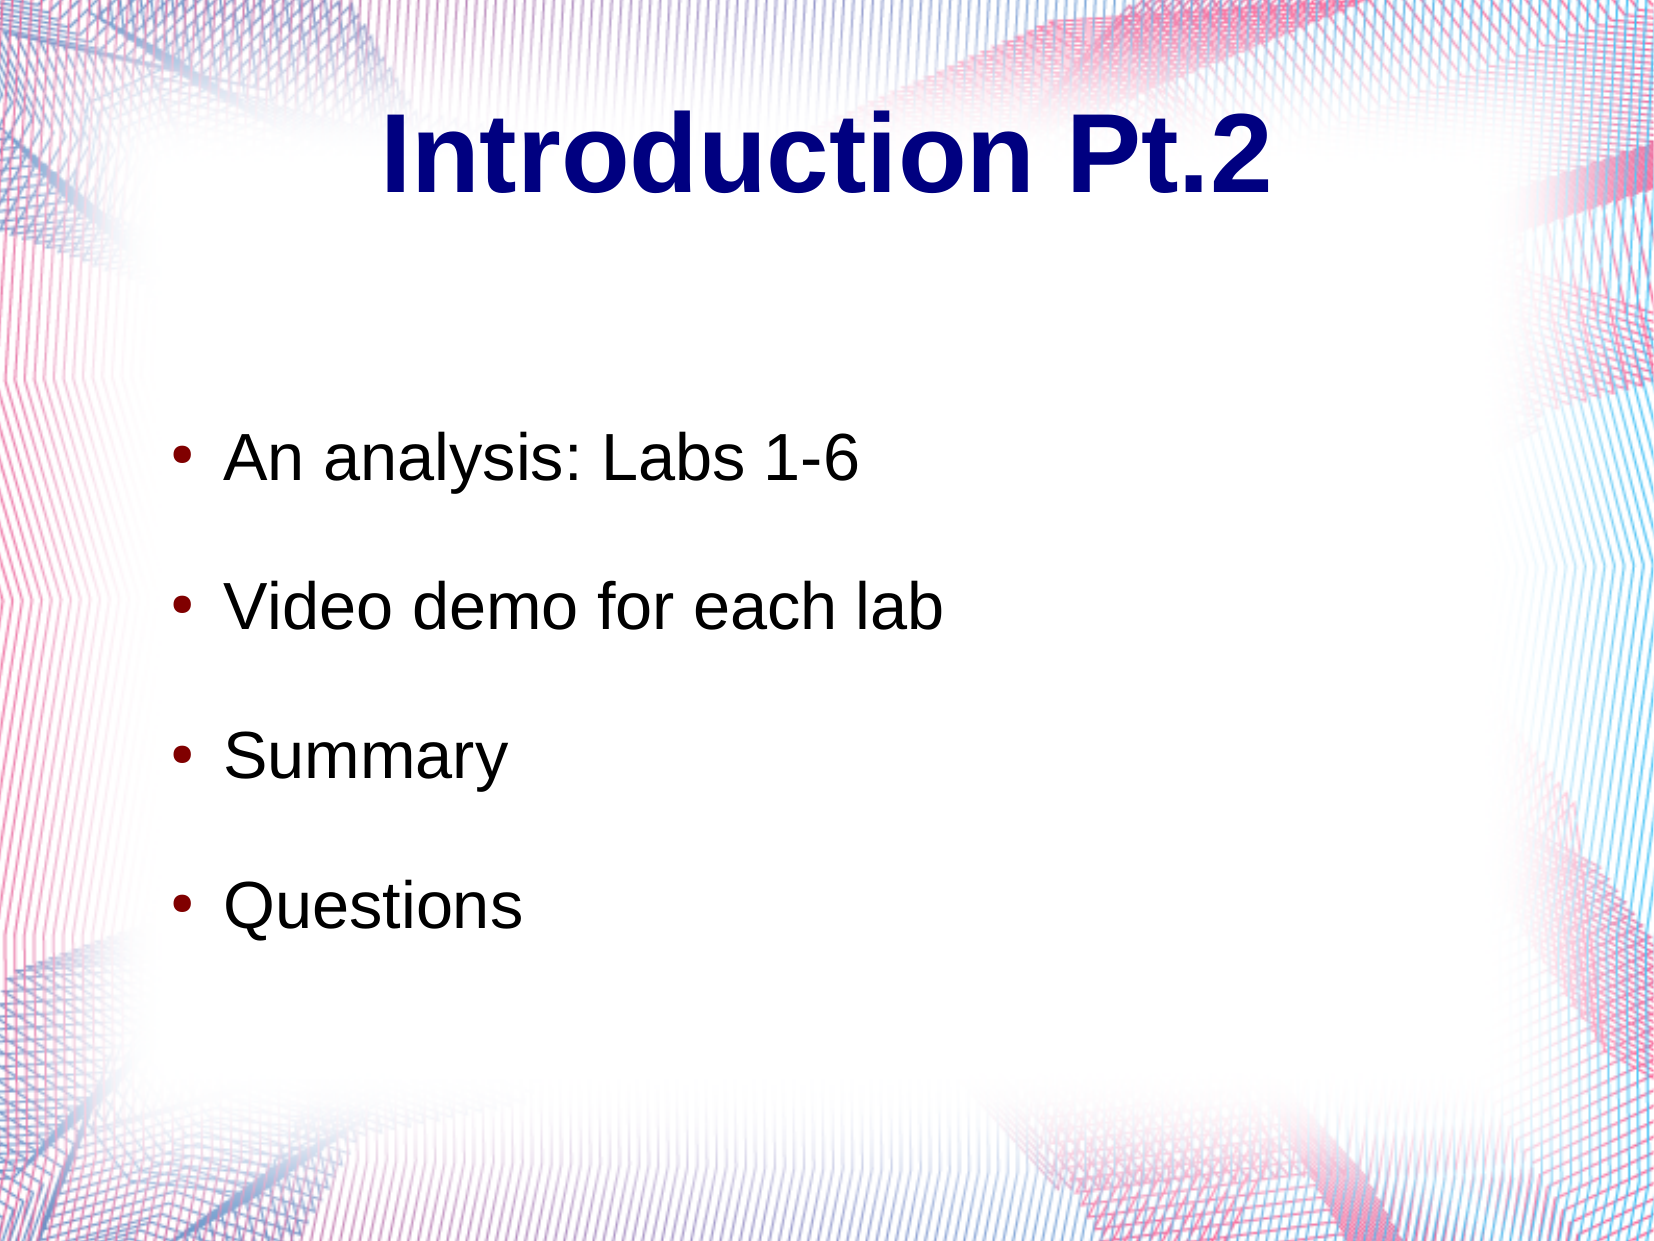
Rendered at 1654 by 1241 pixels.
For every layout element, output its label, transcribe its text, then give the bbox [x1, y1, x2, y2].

list An analysis: Labs 1-6 Video demo for each lab Summary Questions [152, 344, 1534, 1127]
title Introduction Pt.2 [82, 49, 1571, 257]
picture [0, 0, 1654, 1241]
